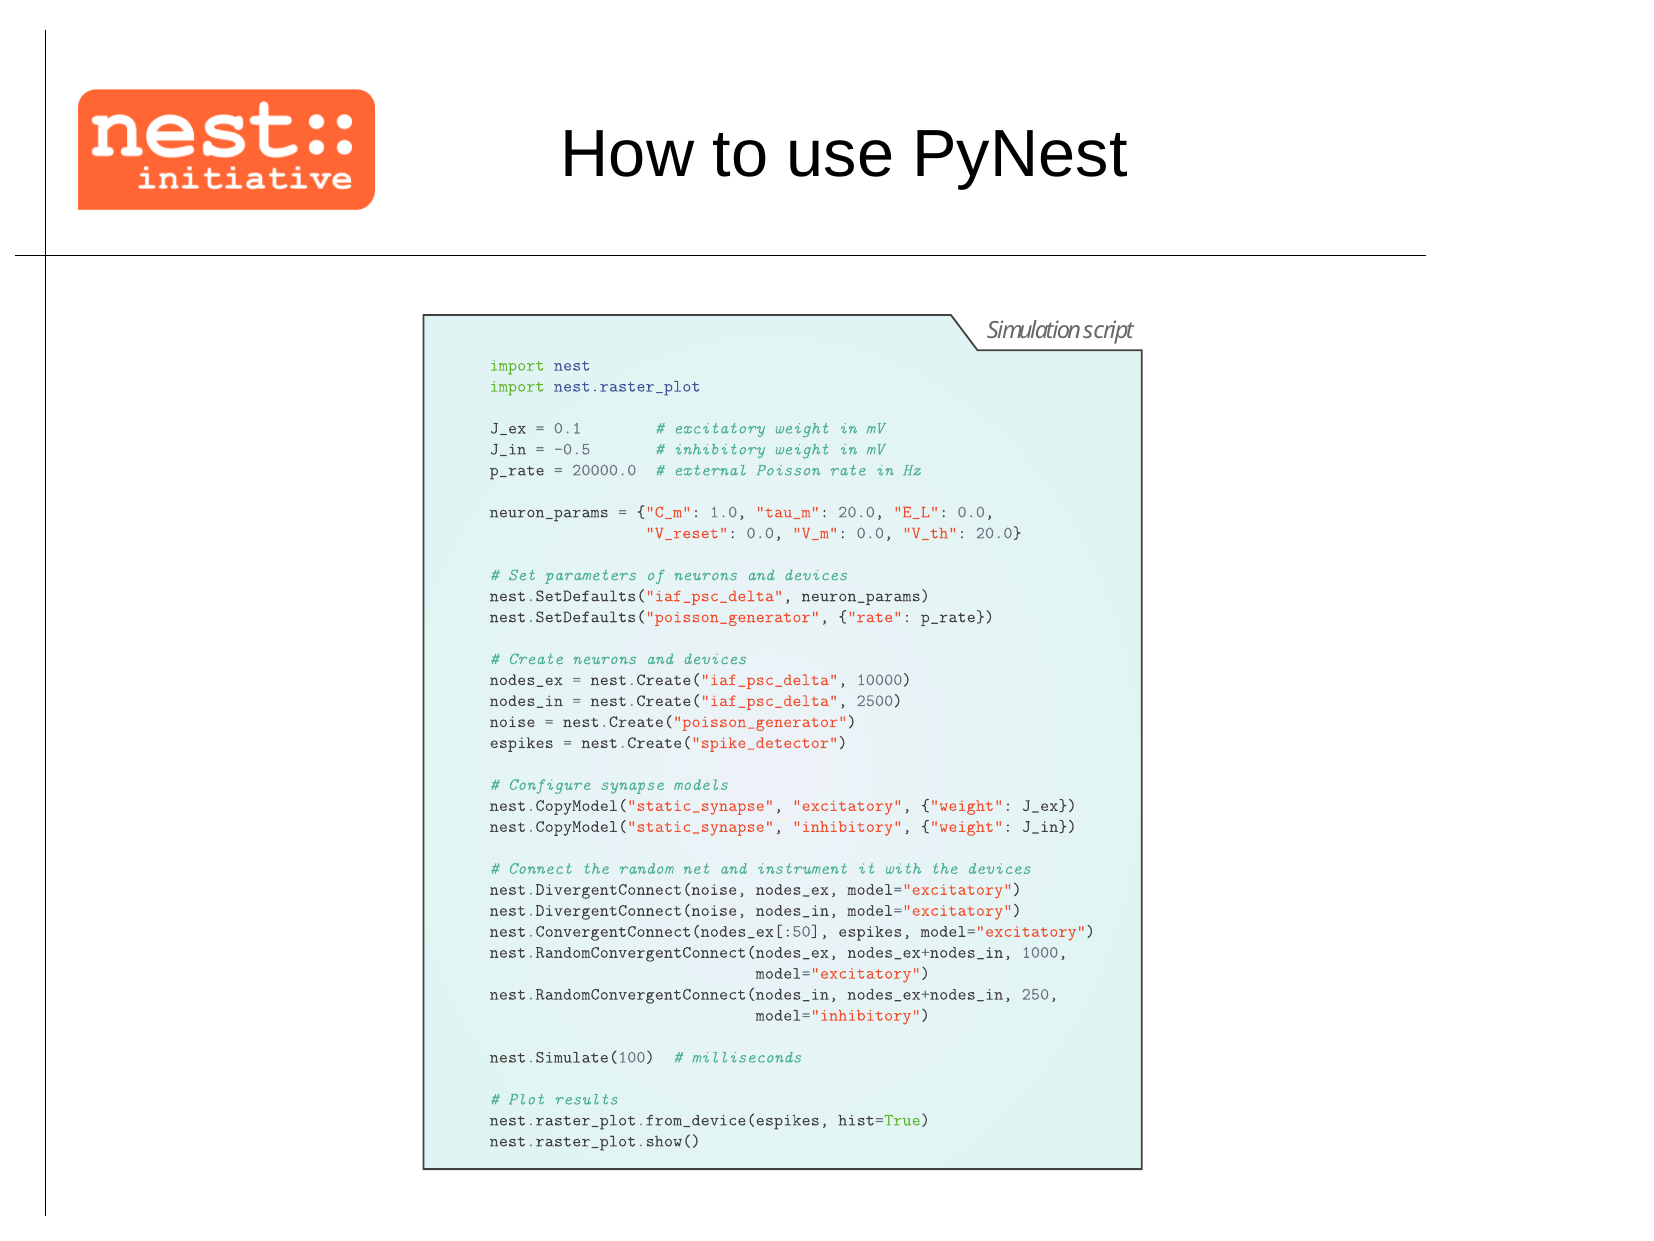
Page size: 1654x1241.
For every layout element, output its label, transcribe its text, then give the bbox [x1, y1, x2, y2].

title How to use PyNest [82, 49, 1571, 257]
picture [78, 89, 376, 211]
picture [422, 314, 1143, 1171]
